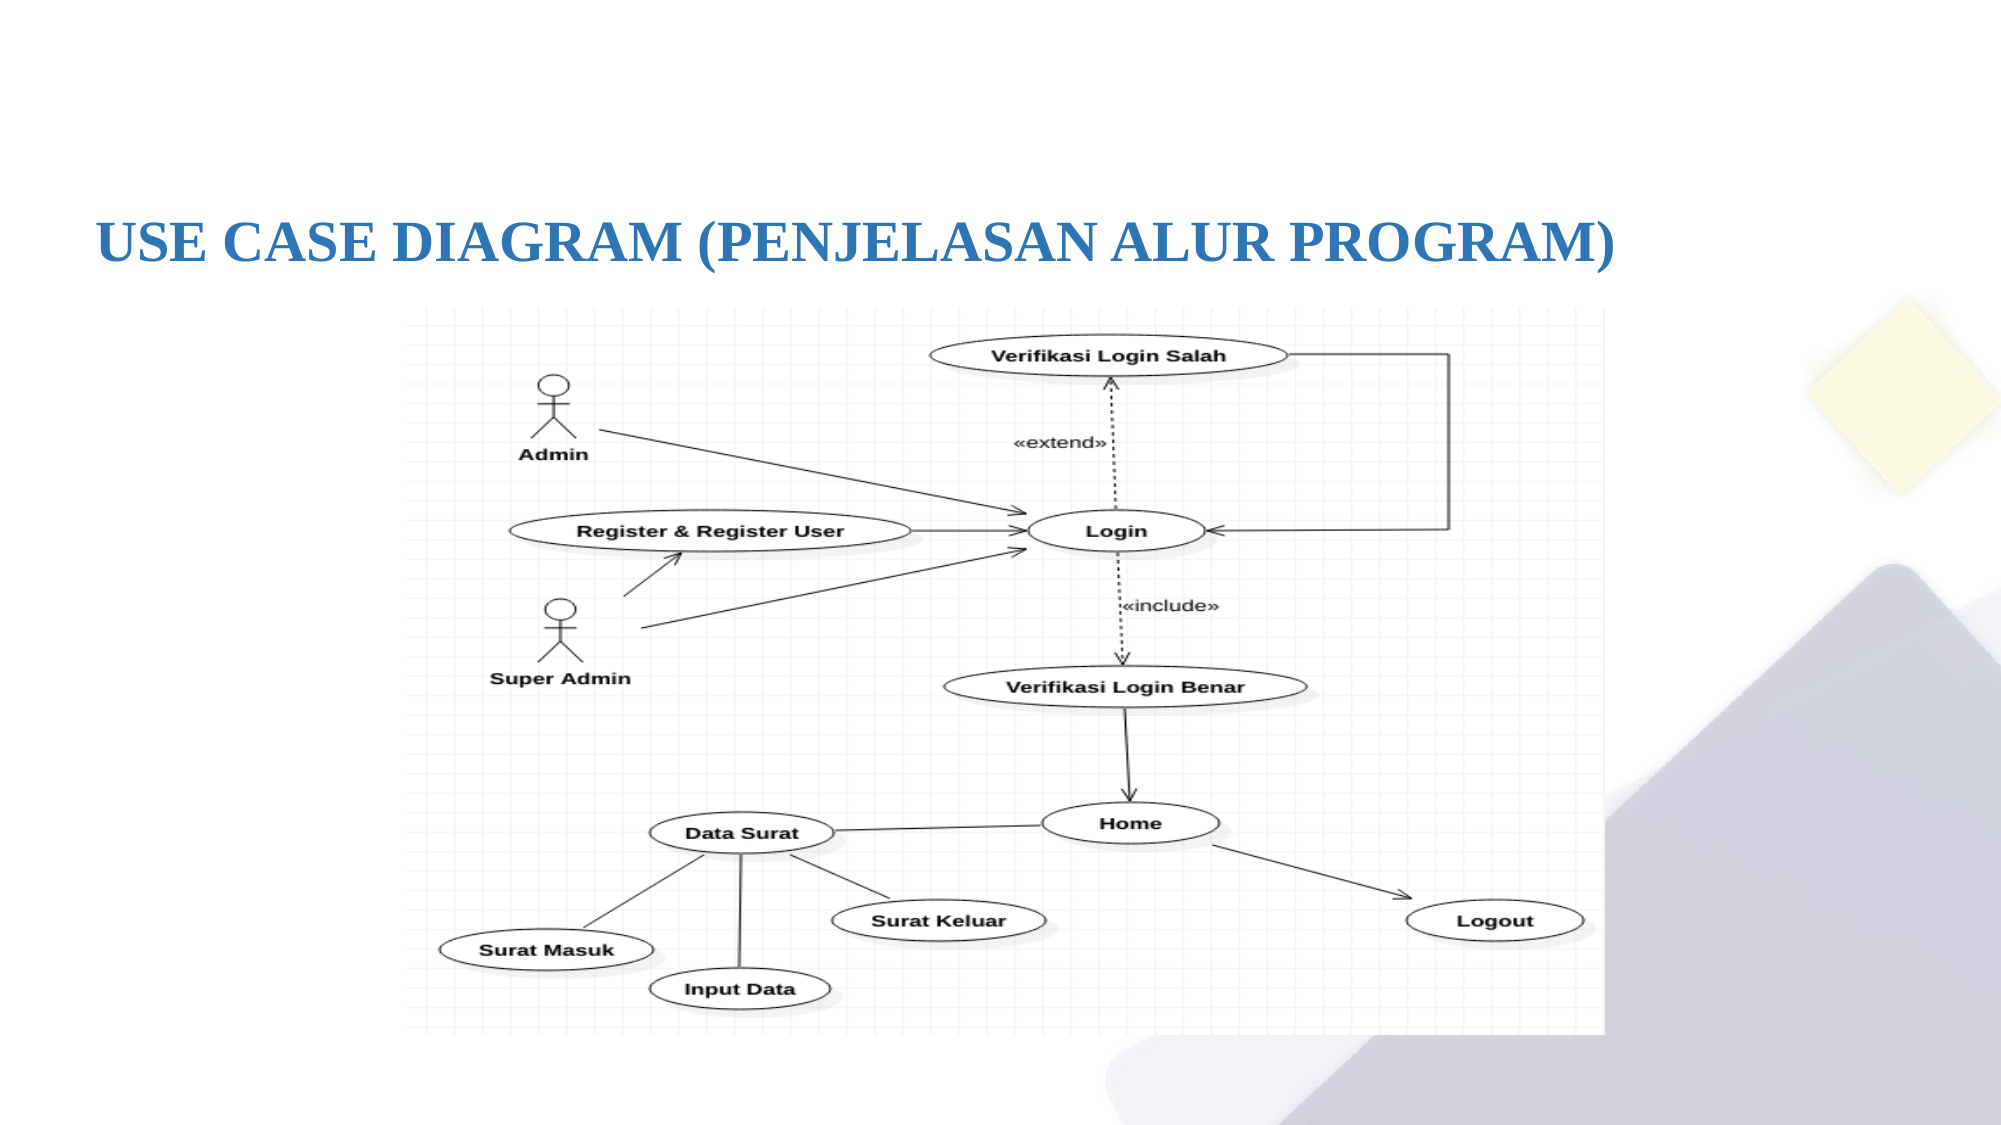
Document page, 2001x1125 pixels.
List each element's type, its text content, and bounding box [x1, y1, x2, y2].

picture [6, 0, 2001, 1125]
text_box USE CASE DIAGRAM (PENJELASAN ALUR PROGRAM) [34, 196, 1702, 351]
